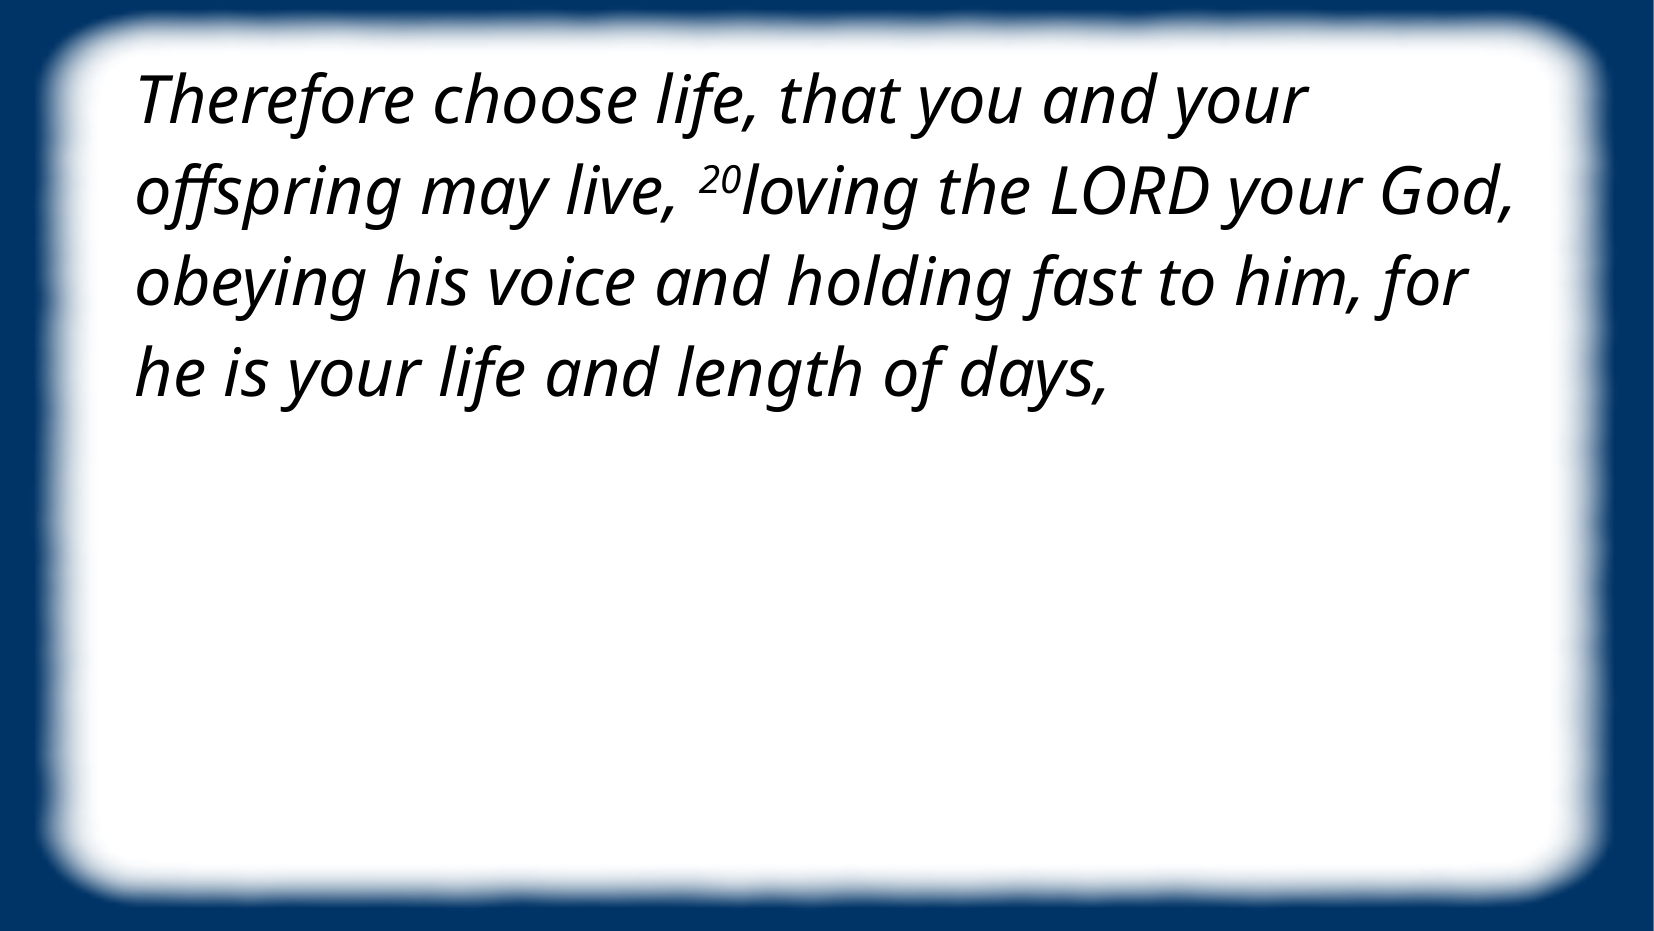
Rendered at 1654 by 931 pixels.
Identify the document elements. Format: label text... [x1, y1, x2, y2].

picture [0, 0, 1654, 931]
text_box Therefore choose life, that you and your offspring may live, 20loving the LORD your God, obeying his voice and holding fast to him, for he is your life and length of days, [120, 45, 1561, 415]
